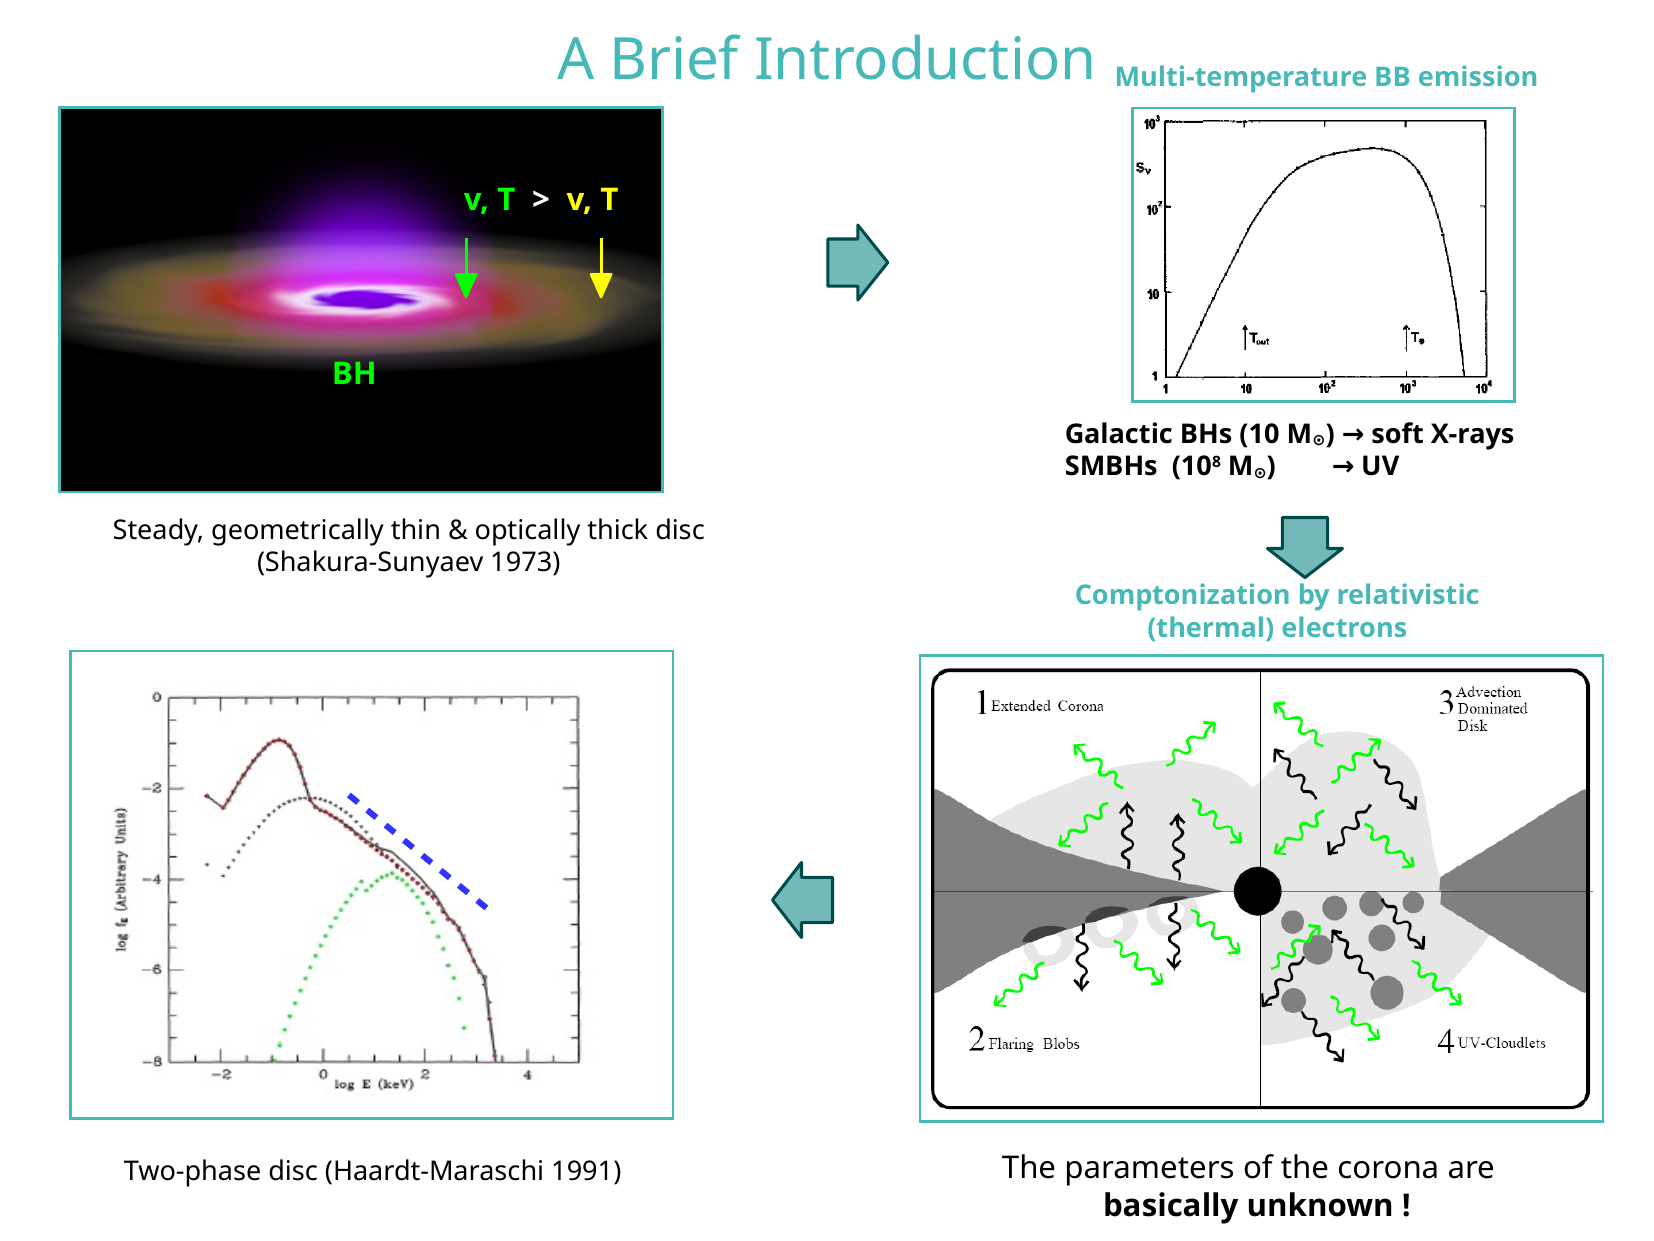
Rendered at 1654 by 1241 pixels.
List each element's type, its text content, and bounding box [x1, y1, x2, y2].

text_box [827, 225, 888, 301]
text_box Comptonization by relativistic (thermal) electrons [1020, 569, 1535, 651]
text_box Steady, geometrically thin & optically thick disc (Shakura-Sunyaev 1973) [28, 504, 789, 586]
picture [71, 652, 672, 1118]
text_box v, T > v, T [426, 171, 664, 225]
text_box Galactic BHs (10 M⊙) → soft X-rays SMBHs (108 M⊙) → UV [1050, 408, 1606, 490]
text_box BH [304, 345, 405, 399]
picture [1133, 109, 1513, 401]
picture [61, 108, 662, 491]
title A Brief Introduction [0, 2, 1654, 112]
text_box Two-phase disc (Haardt-Maraschi 1991) [29, 1145, 717, 1194]
text_box [772, 862, 833, 938]
picture [921, 656, 1602, 1121]
text_box [1267, 517, 1343, 578]
text_box The parameters of the corona are basically unknown ! [852, 1139, 1654, 1231]
text_box Multi-temperature BB emission [1069, 51, 1584, 100]
